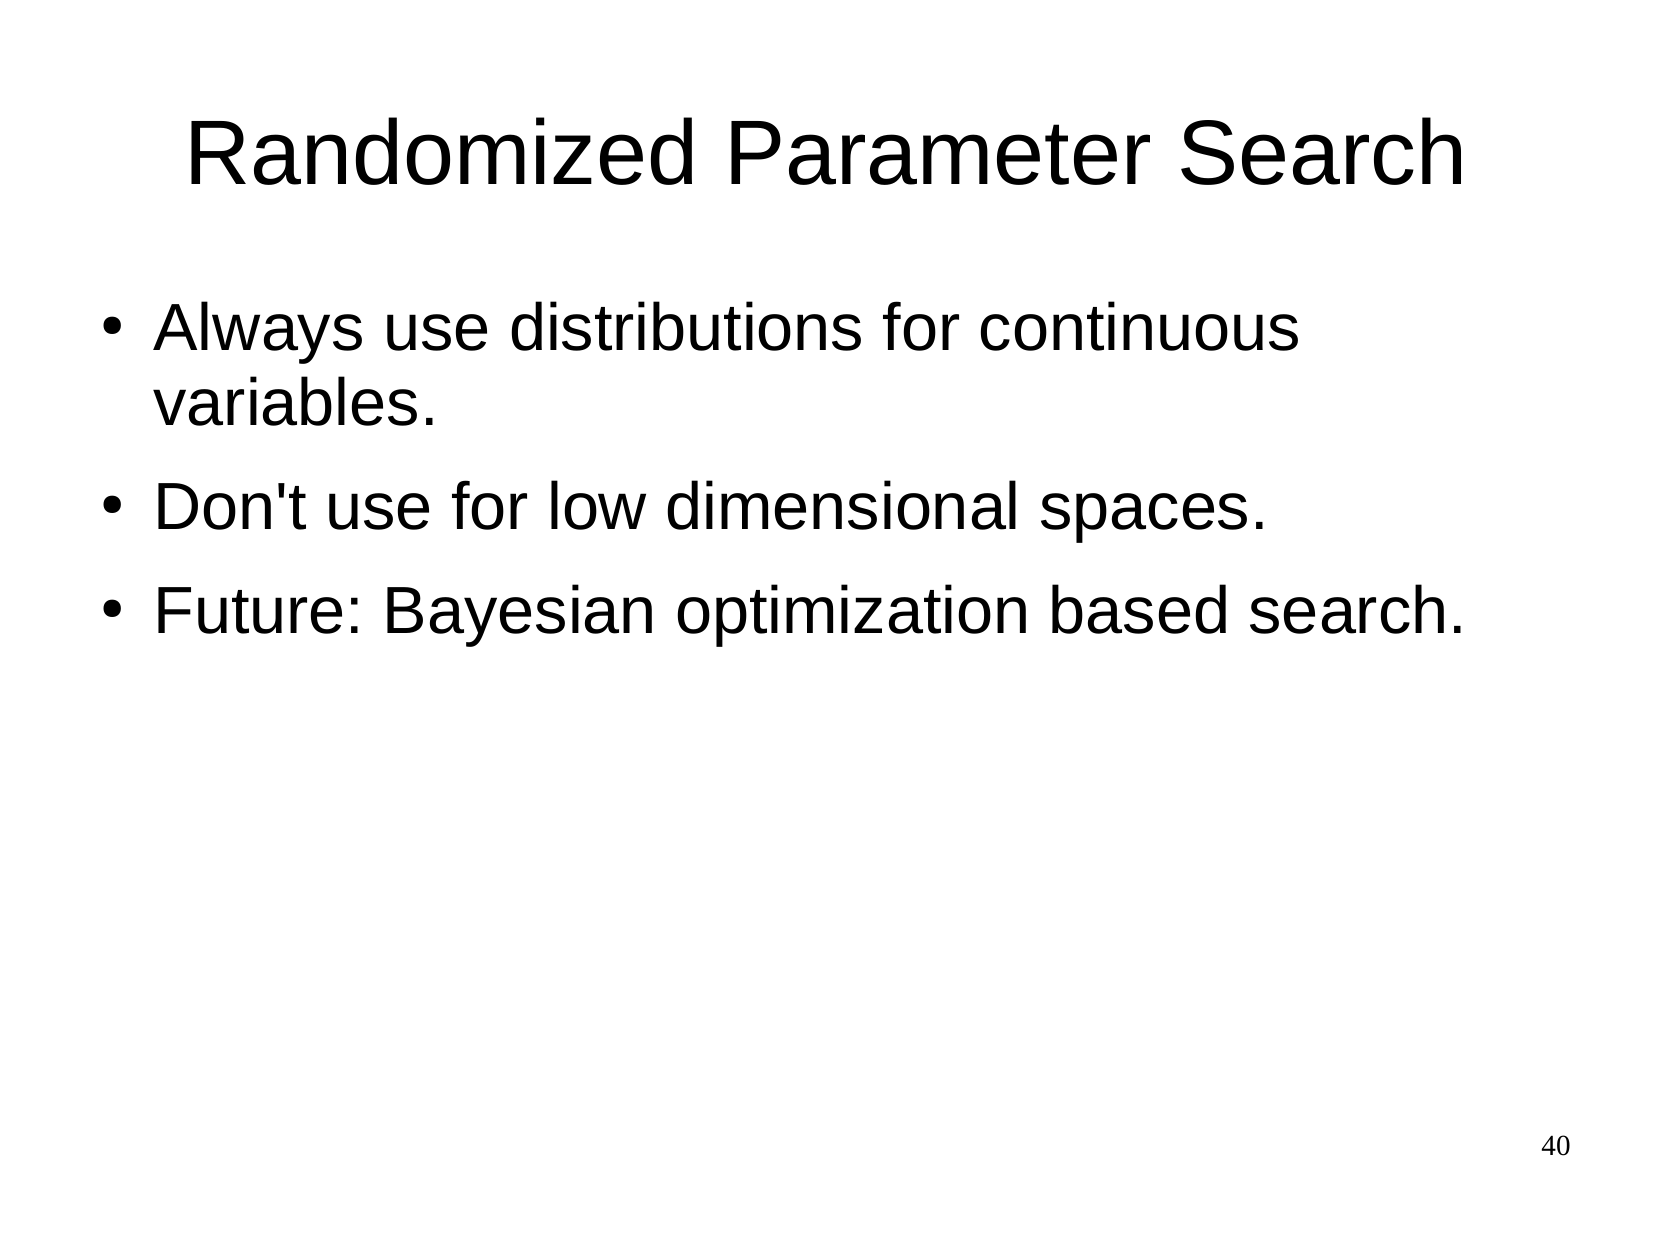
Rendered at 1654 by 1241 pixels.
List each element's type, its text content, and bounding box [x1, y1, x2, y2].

title Randomized Parameter Search [82, 49, 1571, 257]
list Always use distributions for continuous variables. Don't use for low dimensional spaces. Future: Bayesian optimization based search. [82, 290, 1571, 1010]
